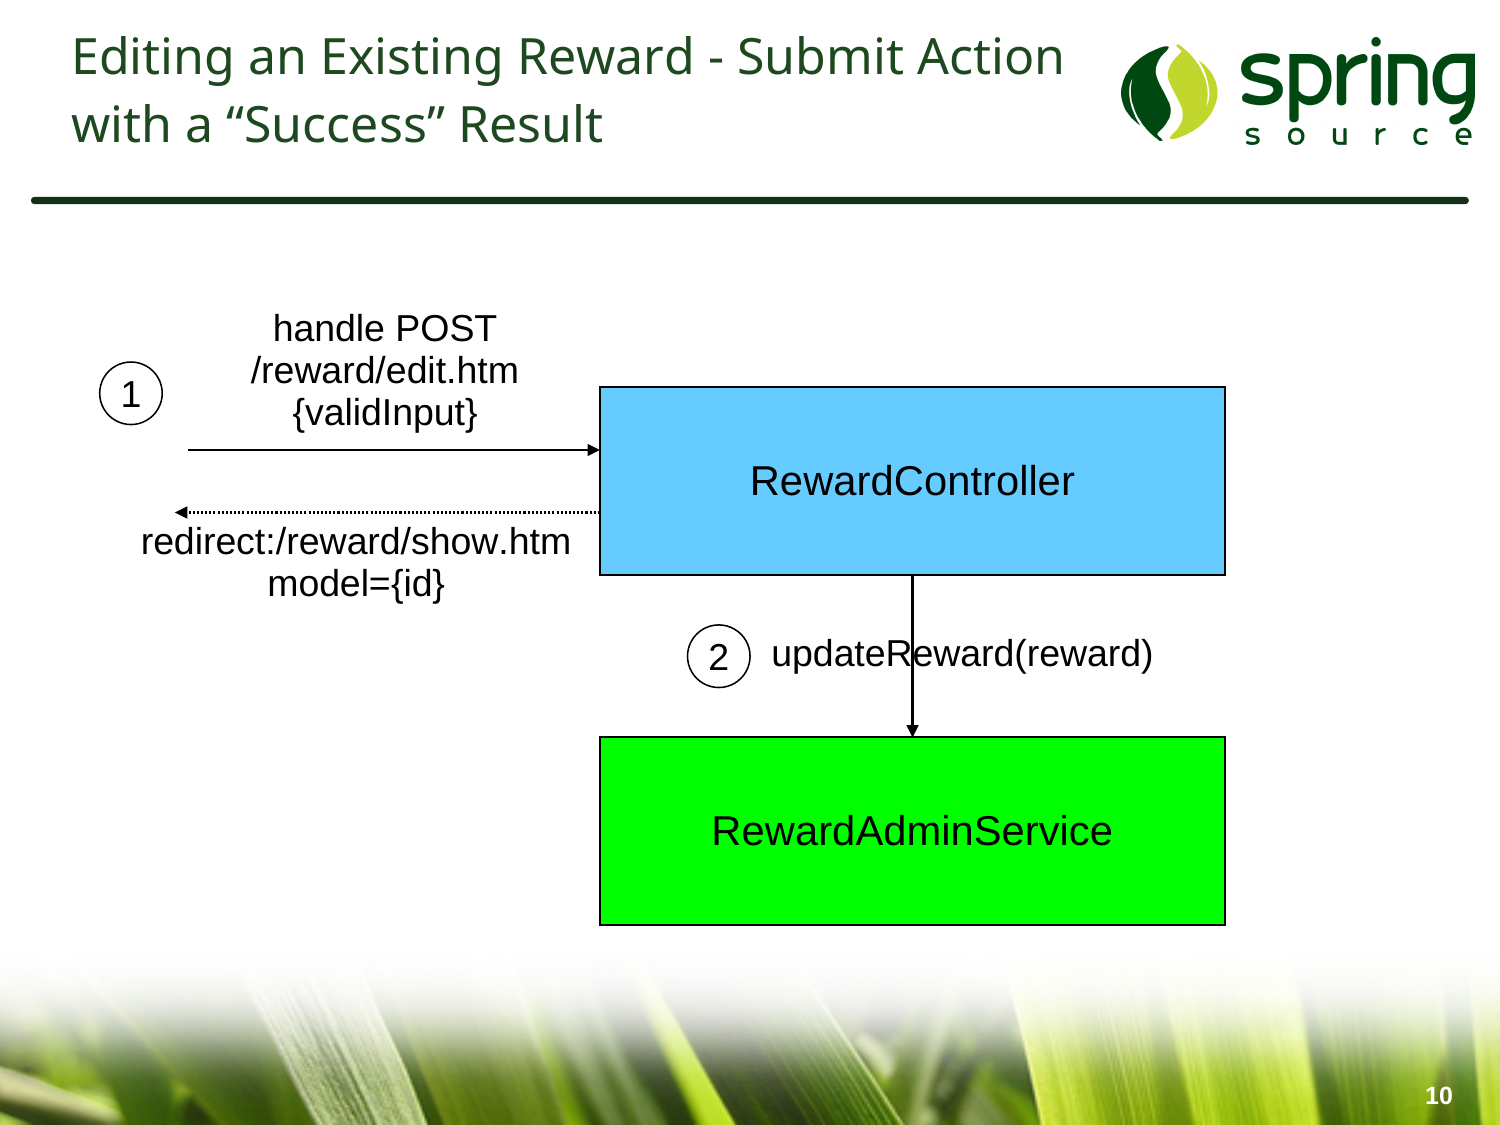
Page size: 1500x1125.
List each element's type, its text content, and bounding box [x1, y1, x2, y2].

text_box updateReward(reward) [737, 624, 1188, 683]
picture [0, 944, 1500, 1125]
text_box RewardController [599, 387, 1225, 575]
text_box redirect:/reward/show.htm model={id} [112, 512, 601, 612]
title Editing an Existing Reward - Submit Action with a “Success” Result [56, 13, 1089, 176]
text_box 2 [687, 628, 751, 687]
text_box handle POST /reward/edit.htm {validInput} [173, 299, 598, 442]
picture [1121, 37, 1475, 145]
text_box 1 [99, 365, 163, 424]
text_box RewardAdminService [599, 737, 1225, 925]
